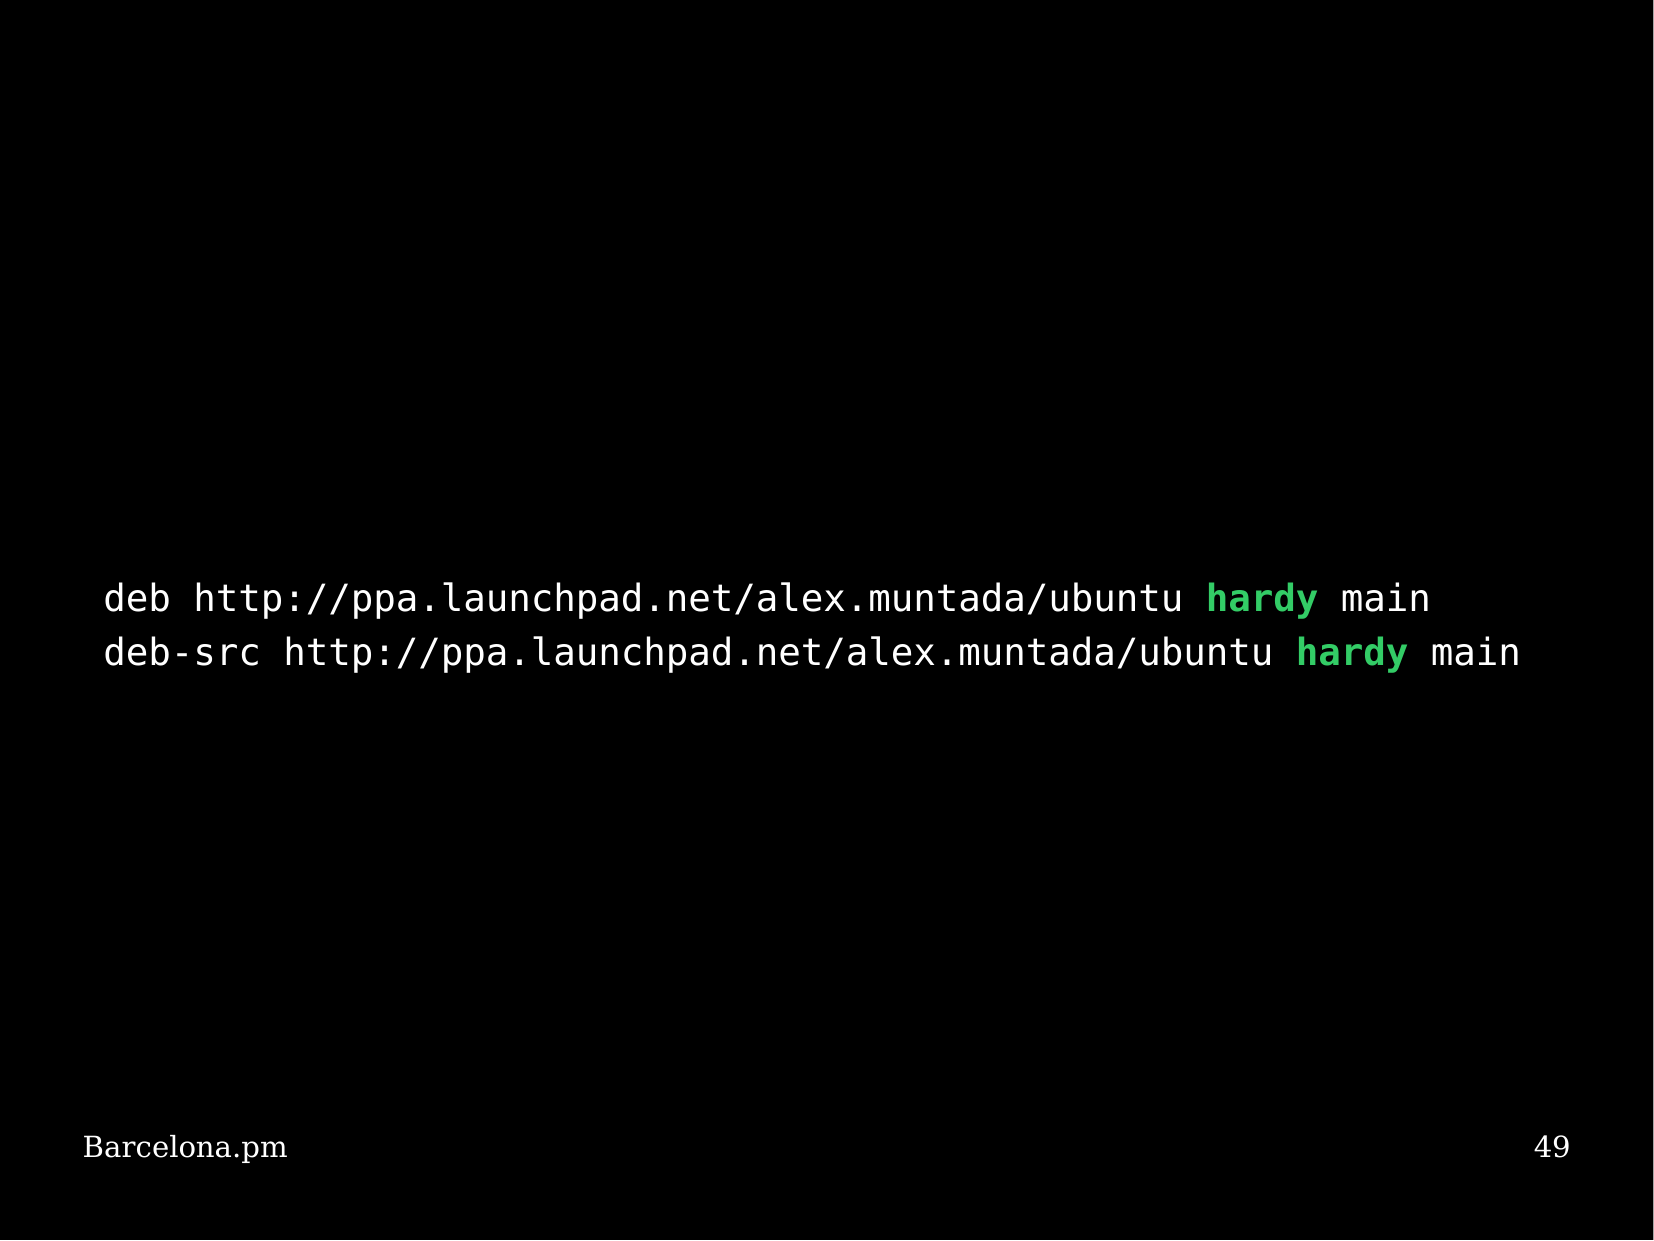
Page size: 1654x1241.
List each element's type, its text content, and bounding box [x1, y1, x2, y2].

title deb http://ppa.launchpad.net/alex.muntada/ubuntu hardy main deb-src http://ppa.launchpad.net/alex.muntada/ubuntu hardy main [103, 561, 1551, 680]
